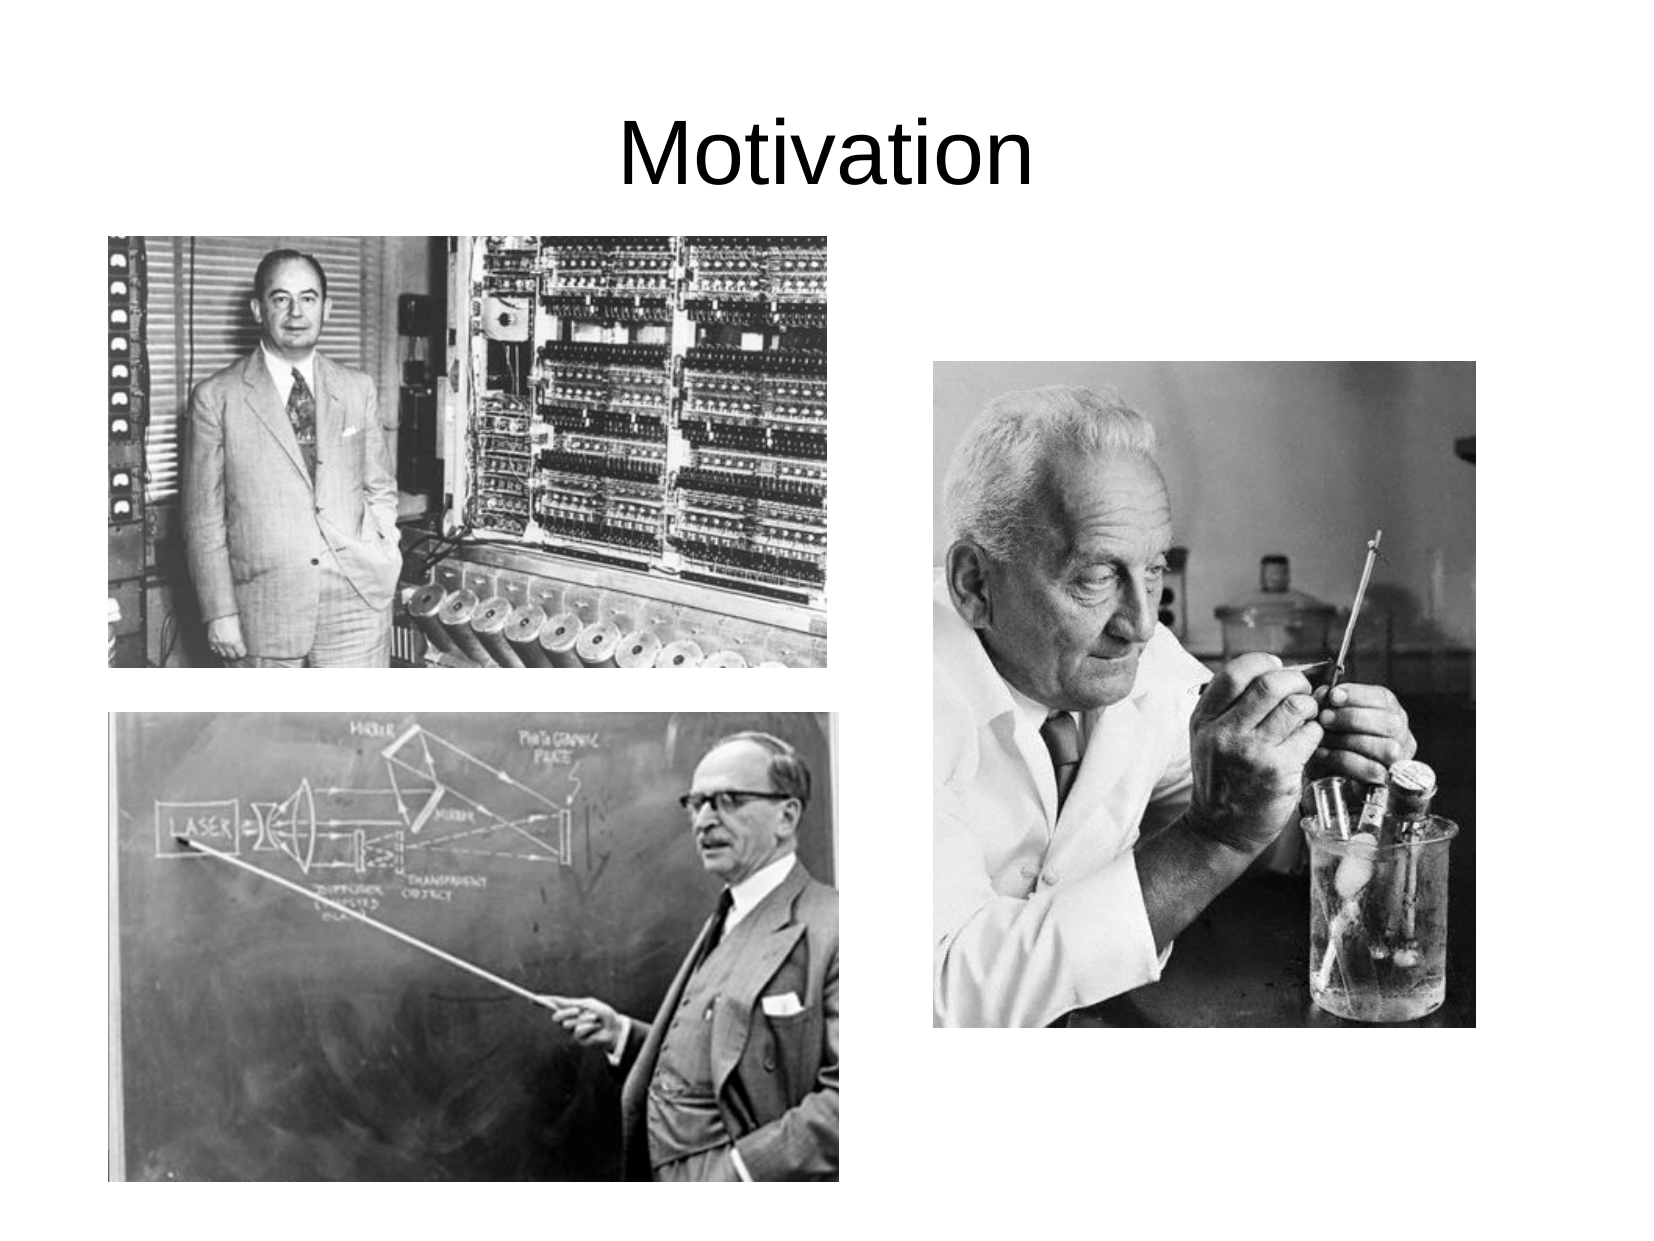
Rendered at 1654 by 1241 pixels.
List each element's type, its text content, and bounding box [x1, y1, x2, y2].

picture [108, 236, 827, 668]
picture [933, 361, 1476, 1028]
picture [108, 712, 839, 1182]
title Motivation [82, 49, 1571, 257]
